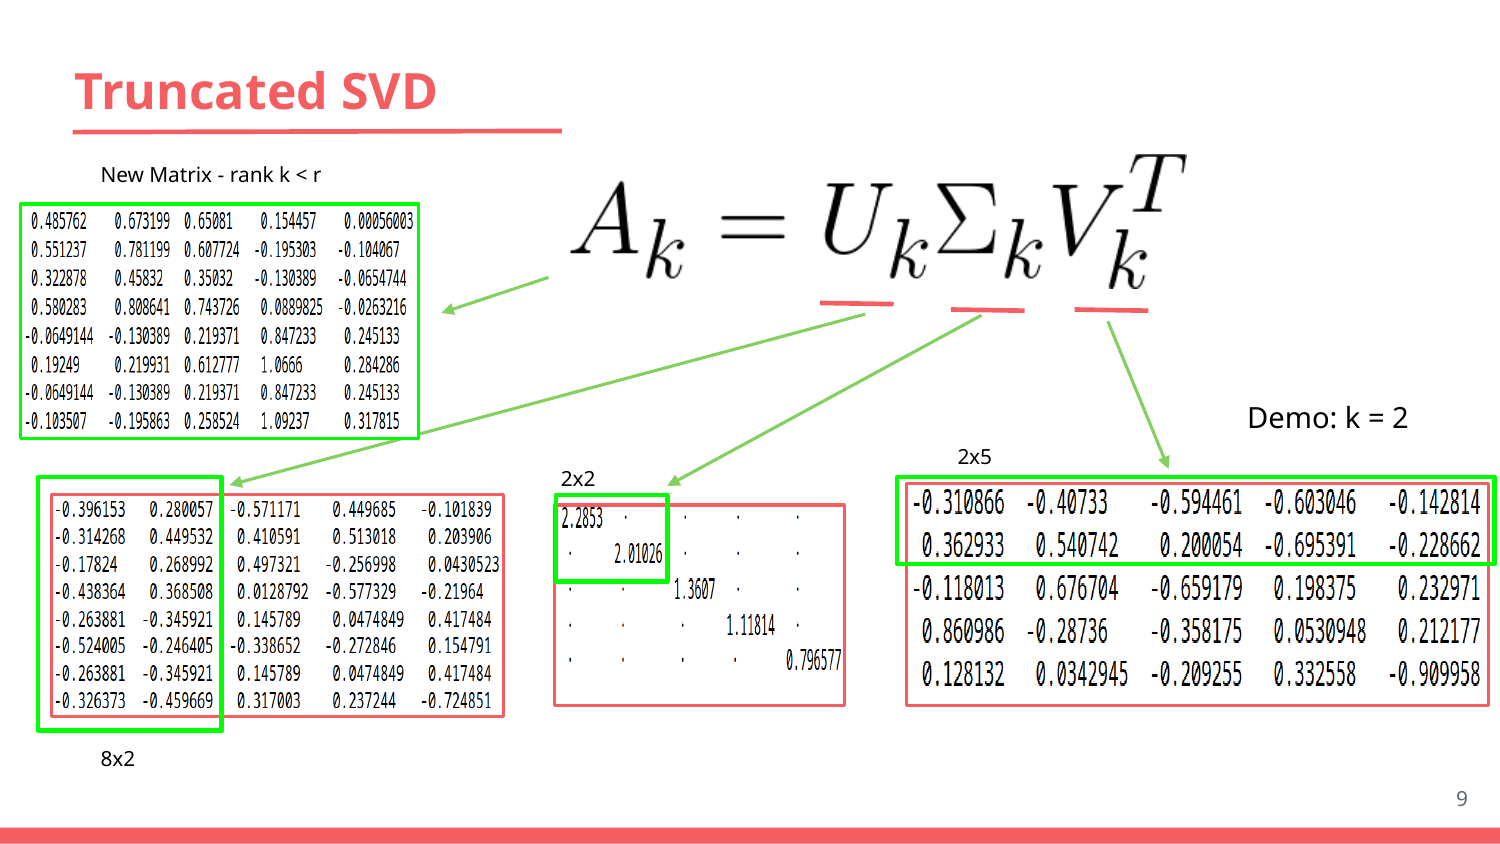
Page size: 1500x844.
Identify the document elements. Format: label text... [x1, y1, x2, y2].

picture [556, 506, 843, 704]
picture [224, 495, 502, 715]
text_box Truncated SVD [59, 44, 818, 147]
slide_number <number> [1392, 767, 1483, 833]
picture [52, 495, 219, 715]
picture [558, 517, 665, 579]
text_box 2x5 [942, 428, 1075, 495]
picture [570, 154, 1187, 289]
picture [907, 566, 1487, 704]
picture [907, 484, 1487, 562]
text_box 2x2 [545, 450, 678, 517]
text_box Demo: k = 2 [1232, 384, 1490, 459]
picture [21, 205, 418, 437]
text_box New Matrix - rank k < r [85, 146, 431, 213]
text_box 8x2 [85, 730, 218, 797]
